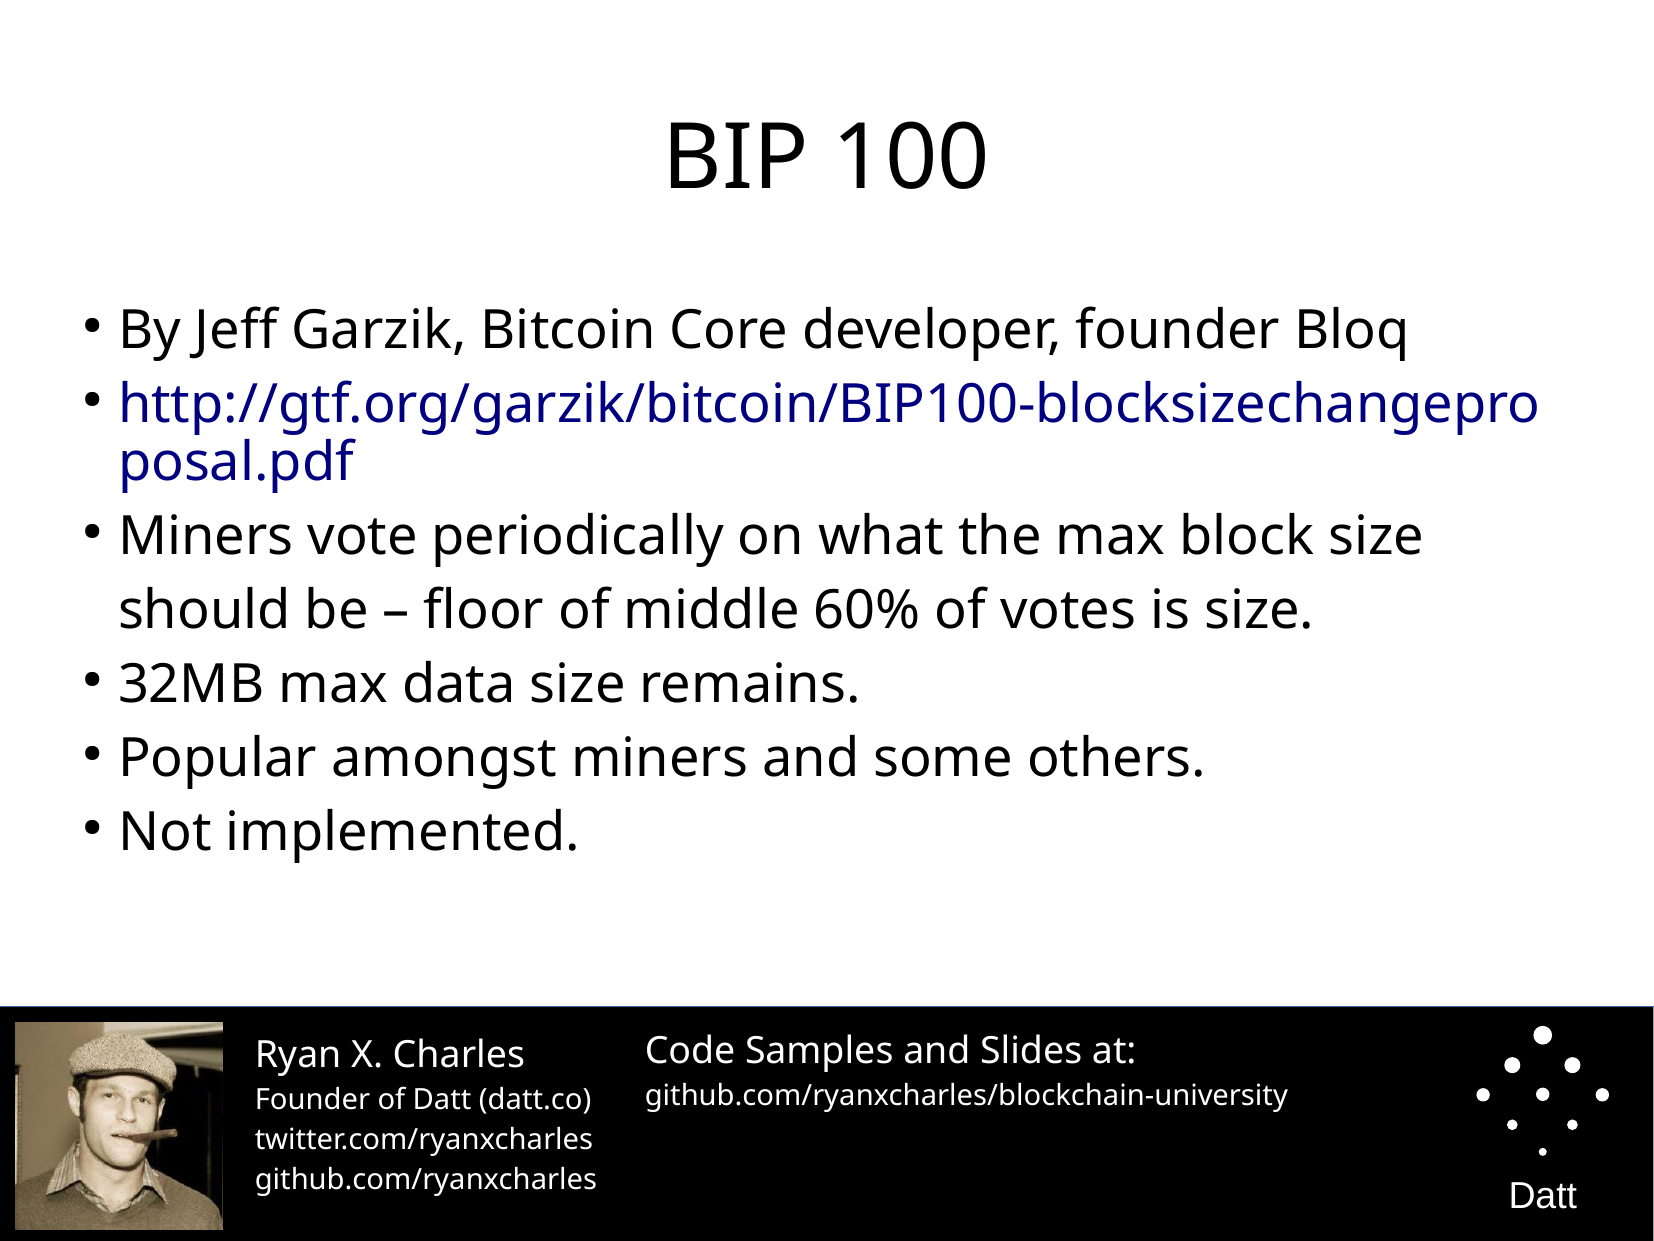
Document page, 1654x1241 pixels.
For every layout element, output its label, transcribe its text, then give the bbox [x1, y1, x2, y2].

text_box [0, 1006, 1654, 1241]
text_box Code Samples and Slides at: github.com/ryanxcharles/blockchain-university [630, 1015, 1403, 1156]
picture [15, 1022, 223, 1231]
picture [1475, 1023, 1611, 1159]
text_box Datt [1452, 1167, 1633, 1241]
text_box Ryan X. Charles Founder of Datt (datt.co) twitter.com/ryanxcharles github.com/ryanxcharles [240, 1020, 976, 1241]
subtitle By Jeff Garzik, Bitcoin Core developer, founder Bloq http://gtf.org/garzik/bitcoin/BIP100-blocksizechangeproposal.pdf Miners vote periodically on what the max block size should be – floor of middle 60% of votes is size. 32MB max data size remains. Popular amongst miners and some others. Not implemented. [82, 290, 1571, 1006]
title BIP 100 [82, 49, 1571, 257]
